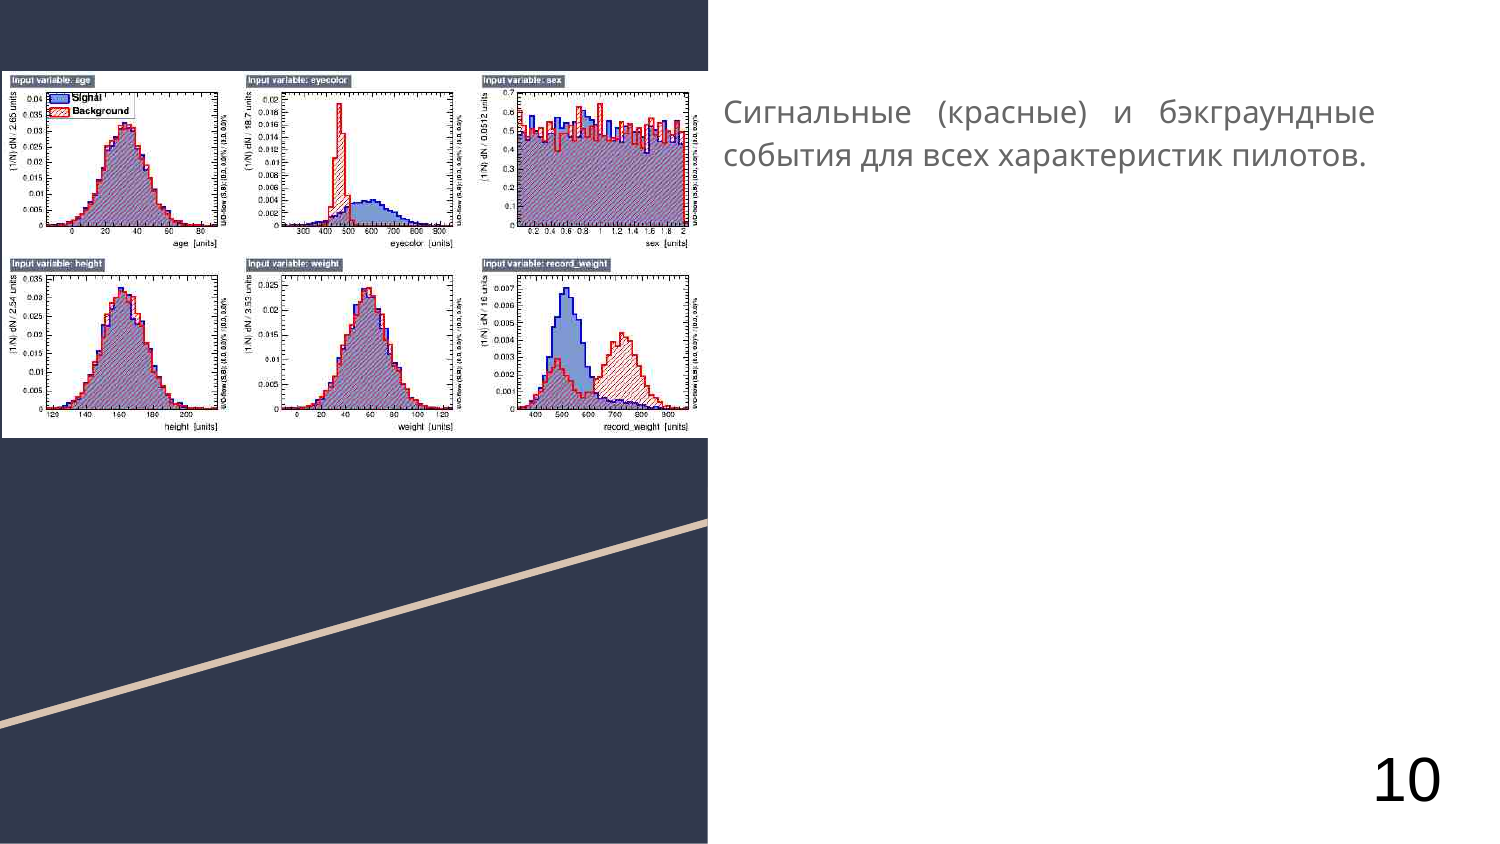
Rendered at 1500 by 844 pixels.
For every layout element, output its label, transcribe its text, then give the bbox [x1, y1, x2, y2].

list Сигнальные (красные) и бэкграундные события для всех характеристик пилотов. [708, 71, 1392, 744]
title 10 [1357, 723, 1500, 844]
picture [2, 71, 709, 438]
